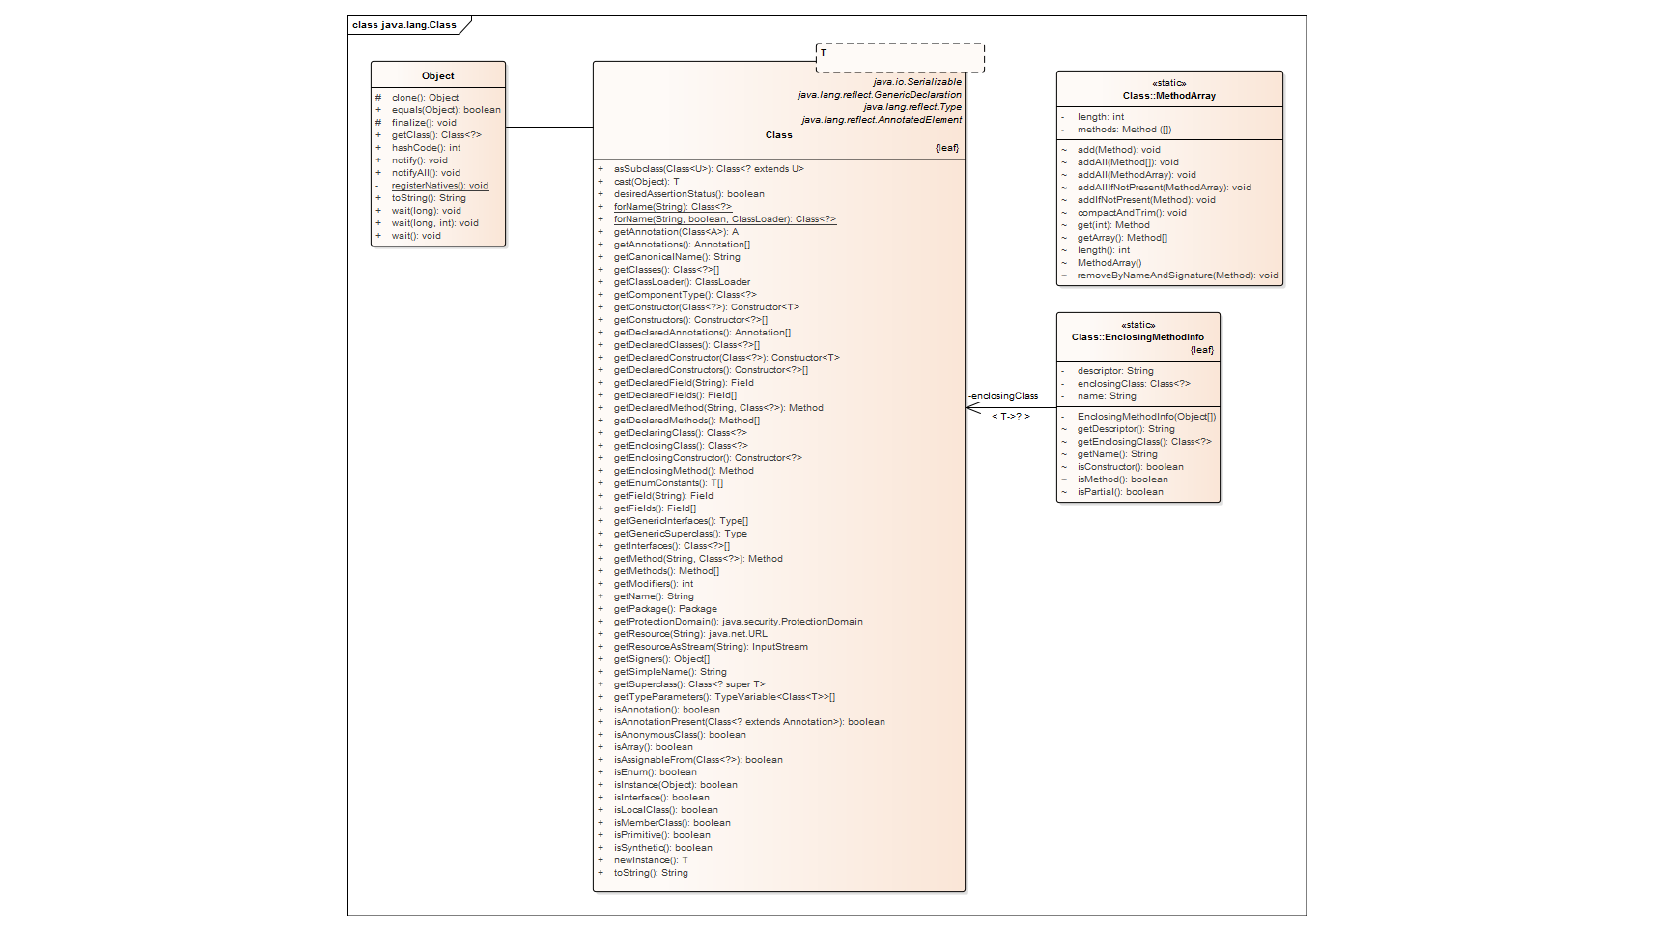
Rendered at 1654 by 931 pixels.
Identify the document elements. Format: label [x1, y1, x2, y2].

picture [346, 14, 1307, 916]
